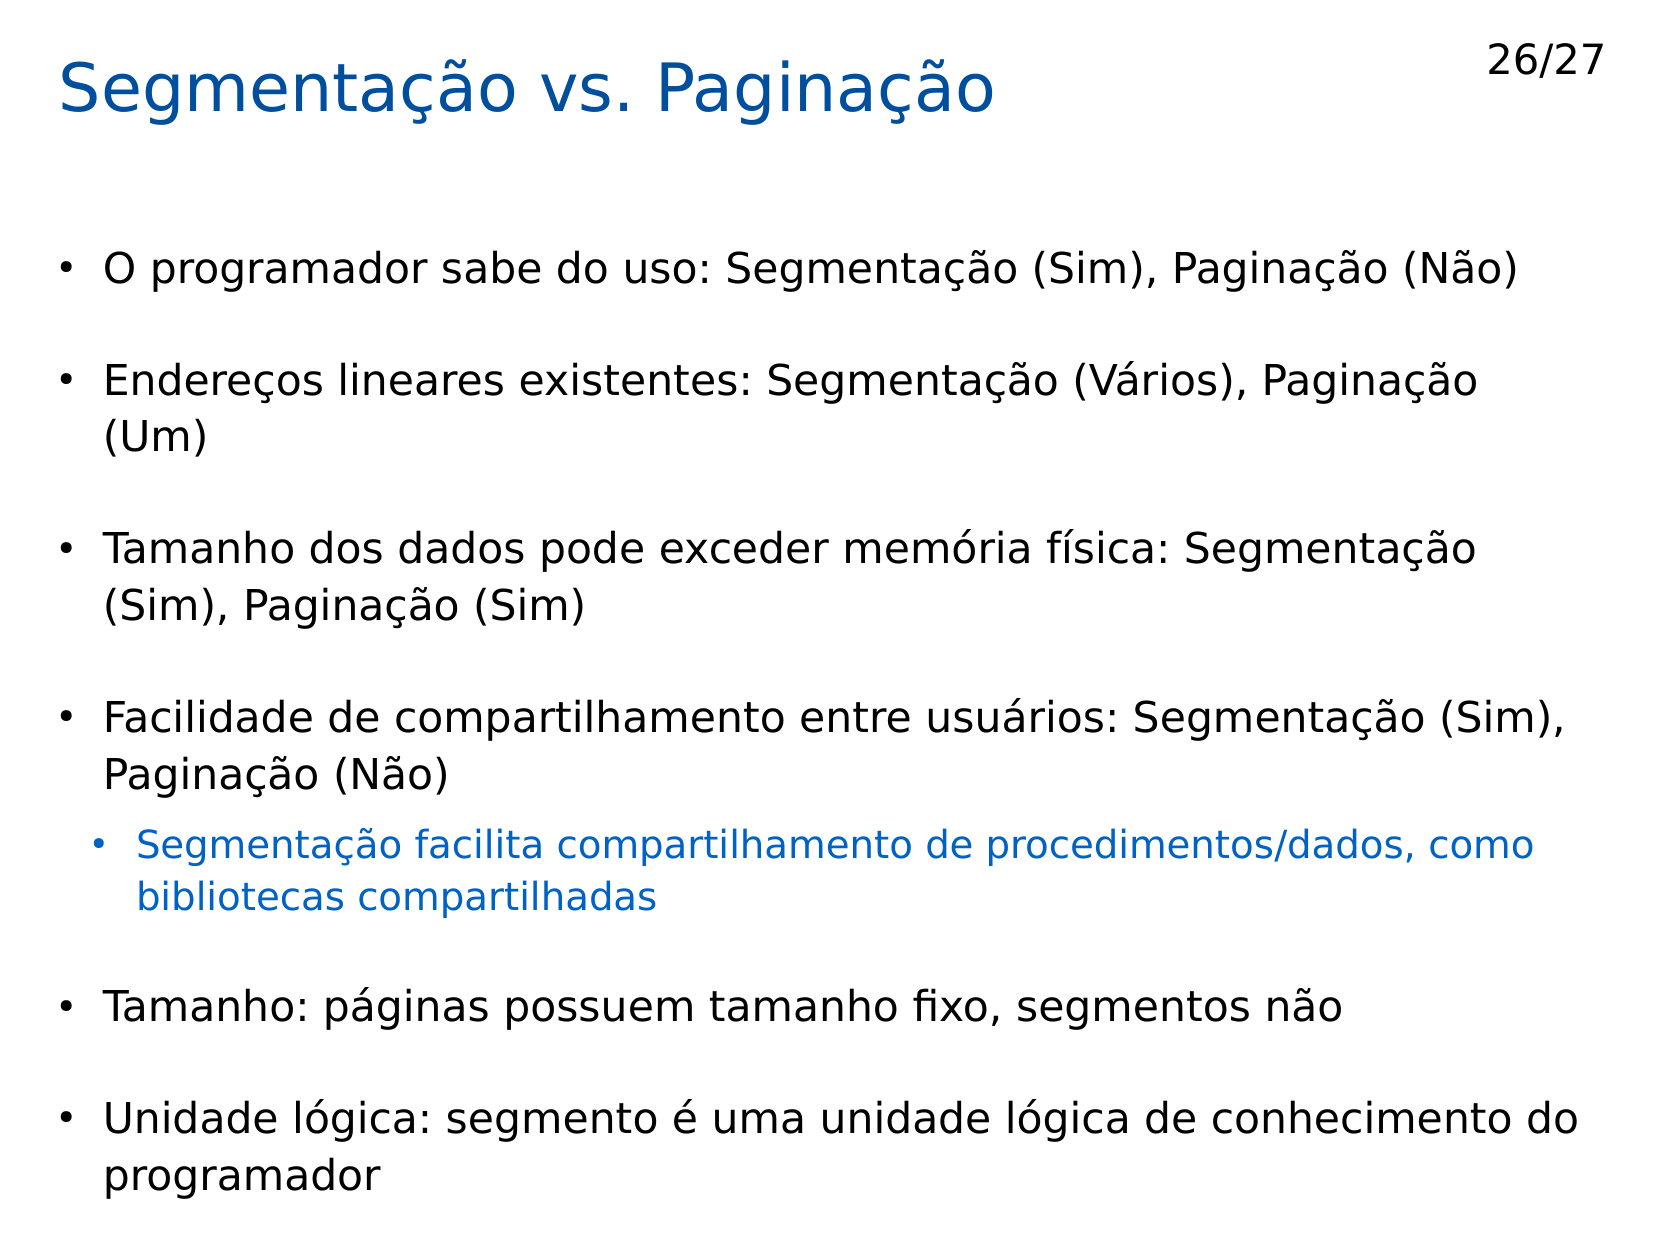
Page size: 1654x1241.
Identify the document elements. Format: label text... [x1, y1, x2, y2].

list O programador sabe do uso: Segmentação (Sim), Paginação (Não) Endereços lineares existentes: Segmentação (Vários), Paginação (Um) Tamanho dos dados pode exceder memória física: Segmentação (Sim), Paginação (Sim) Facilidade de compartilhamento entre usuários: Segmentação (Sim), Paginação (Não) Segmentação facilita compartilhamento de procedimentos/dados, como bibliotecas compartilhadas Tamanho: páginas possuem tamanho fixo, segmentos não Unidade lógica: segmento é uma unidade lógica de conhecimento do programador [59, 236, 1595, 1211]
title Segmentação vs. Paginação [59, 29, 1506, 148]
